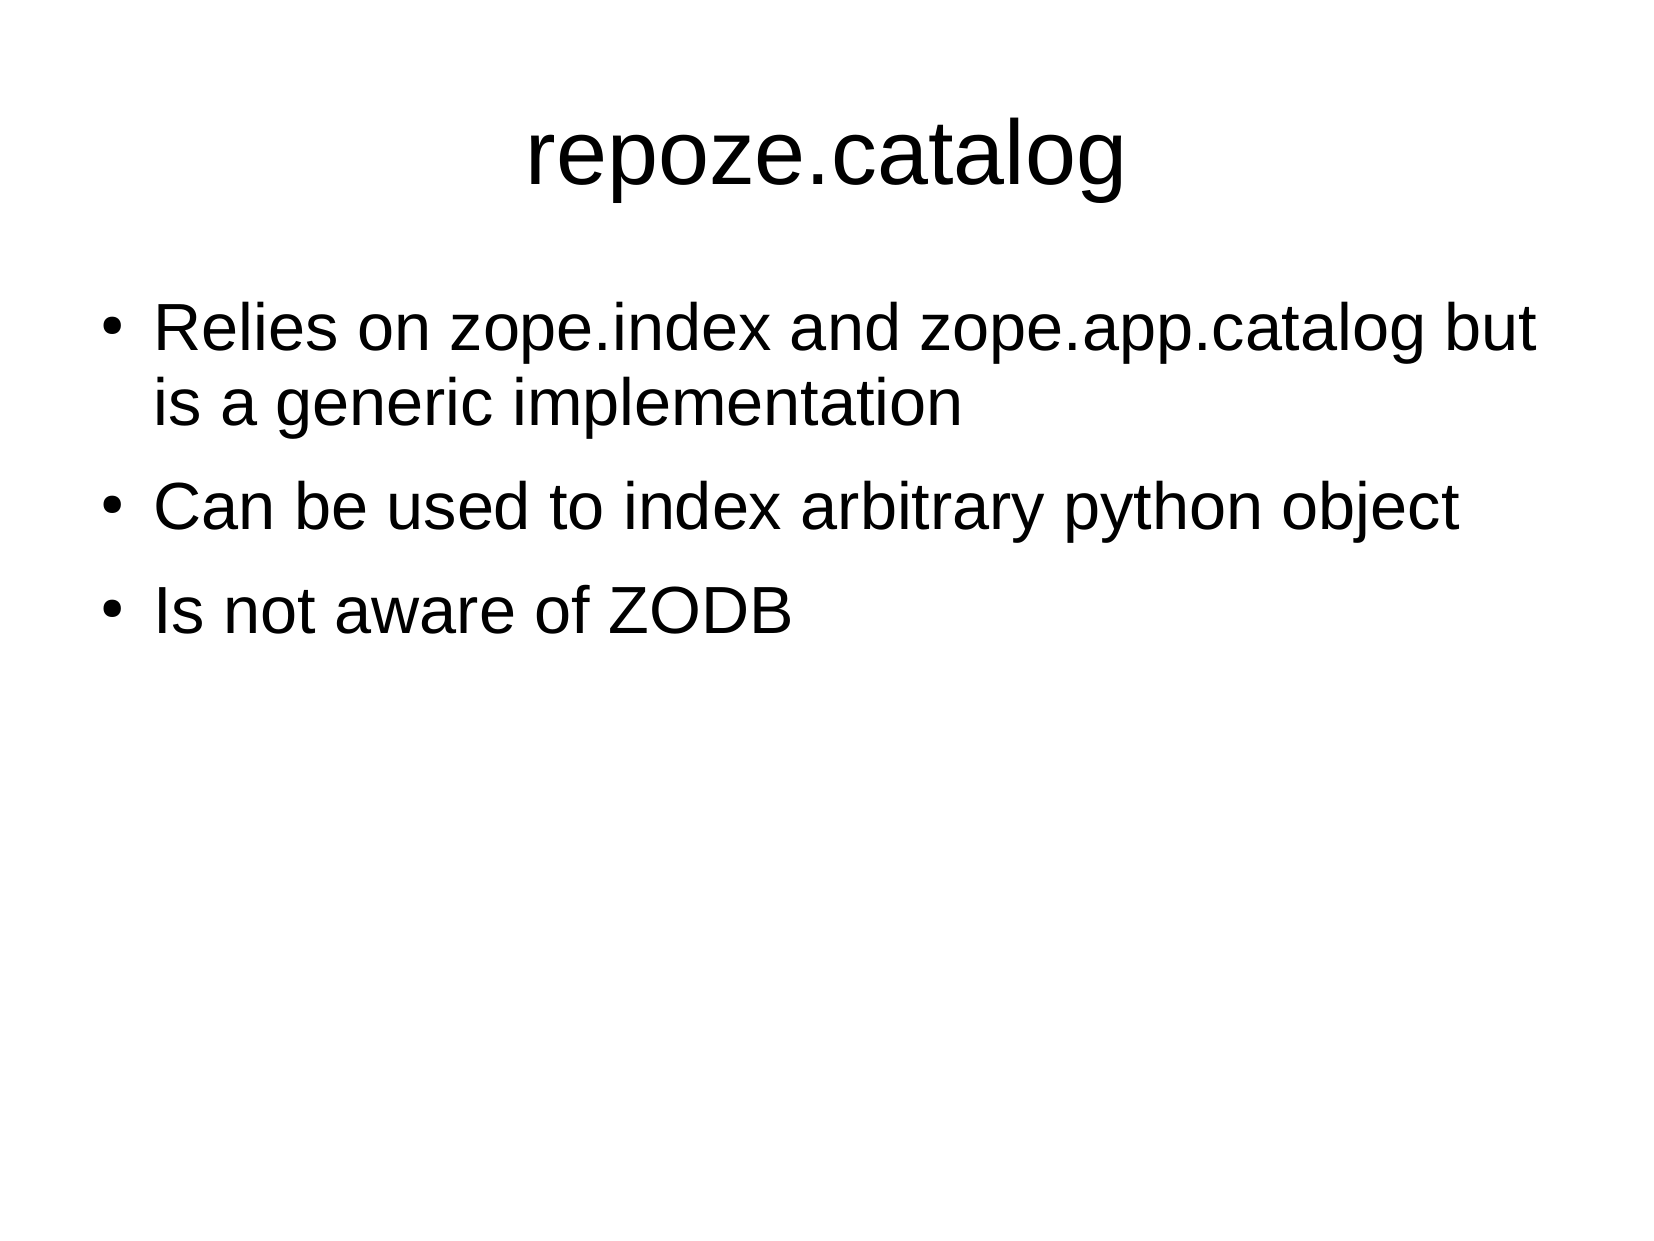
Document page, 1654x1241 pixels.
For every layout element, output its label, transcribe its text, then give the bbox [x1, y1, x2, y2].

title repoze.catalog [82, 49, 1571, 257]
list Relies on zope.index and zope.app.catalog but is a generic implementation Can be used to index arbitrary python object Is not aware of ZODB [82, 290, 1571, 1010]
